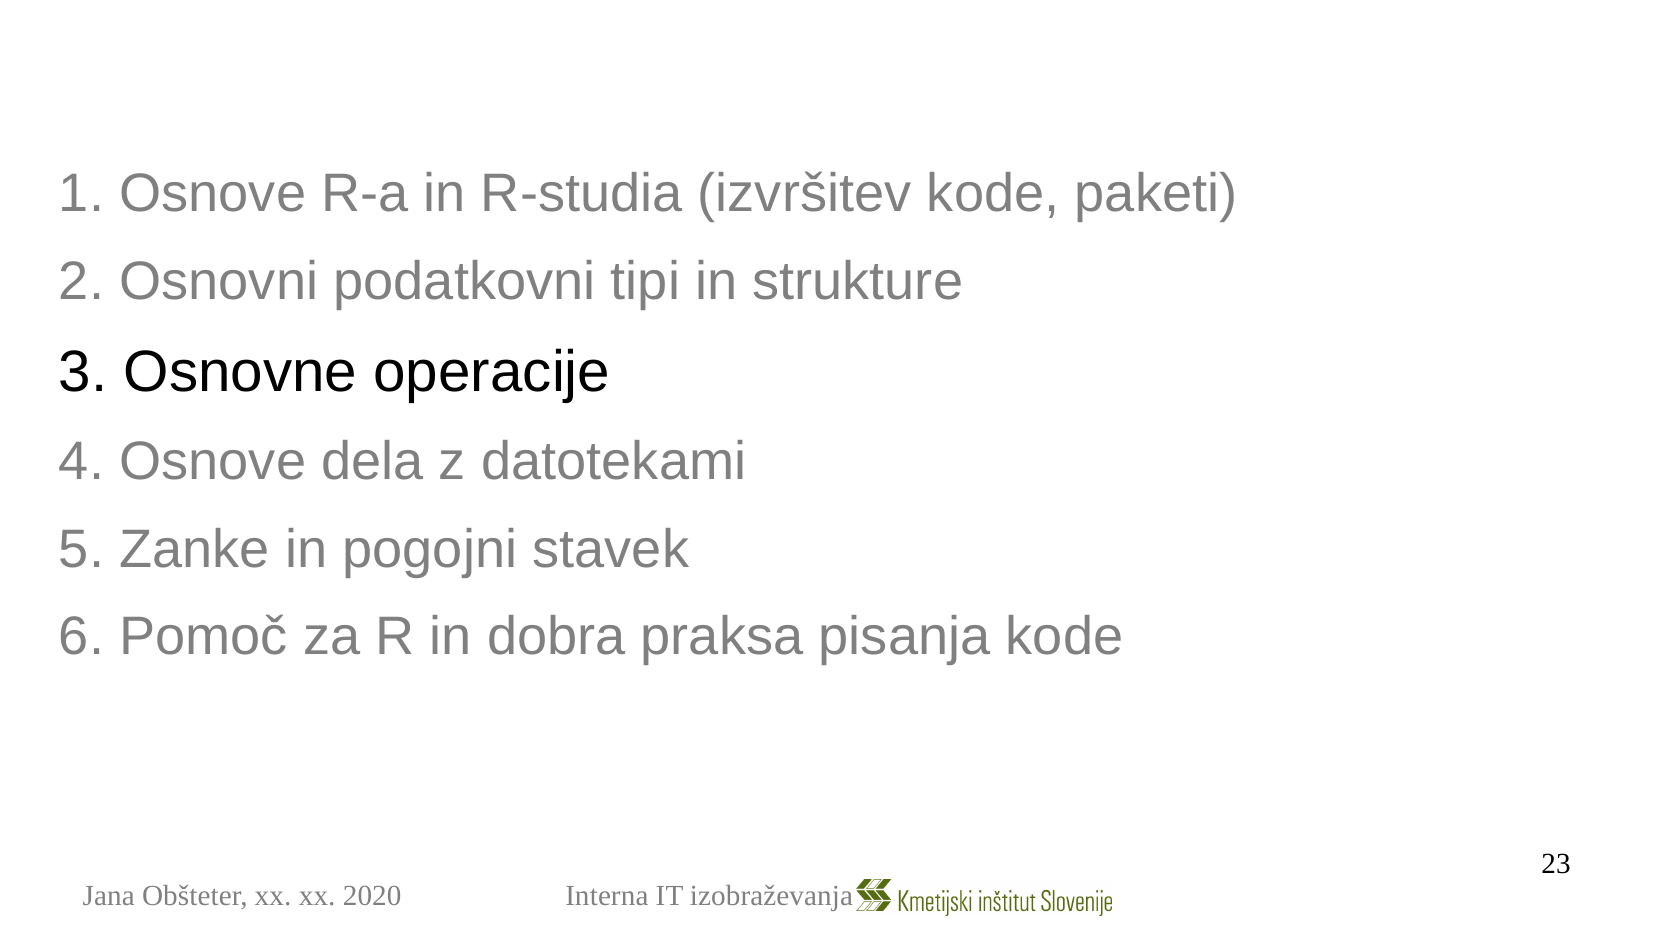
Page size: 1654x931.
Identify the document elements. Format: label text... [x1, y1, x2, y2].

picture [856, 879, 1112, 916]
list 1. Osnove R-a in R-studia (izvršitev kode, paketi) 2. Osnovni podatkovni tipi in strukture 3. Osnovne operacije 4. Osnove dela z datotekami 5. Zanke in pogojni stavek 6. Pomoč za R in dobra praksa pisanja kode [59, 153, 1619, 815]
